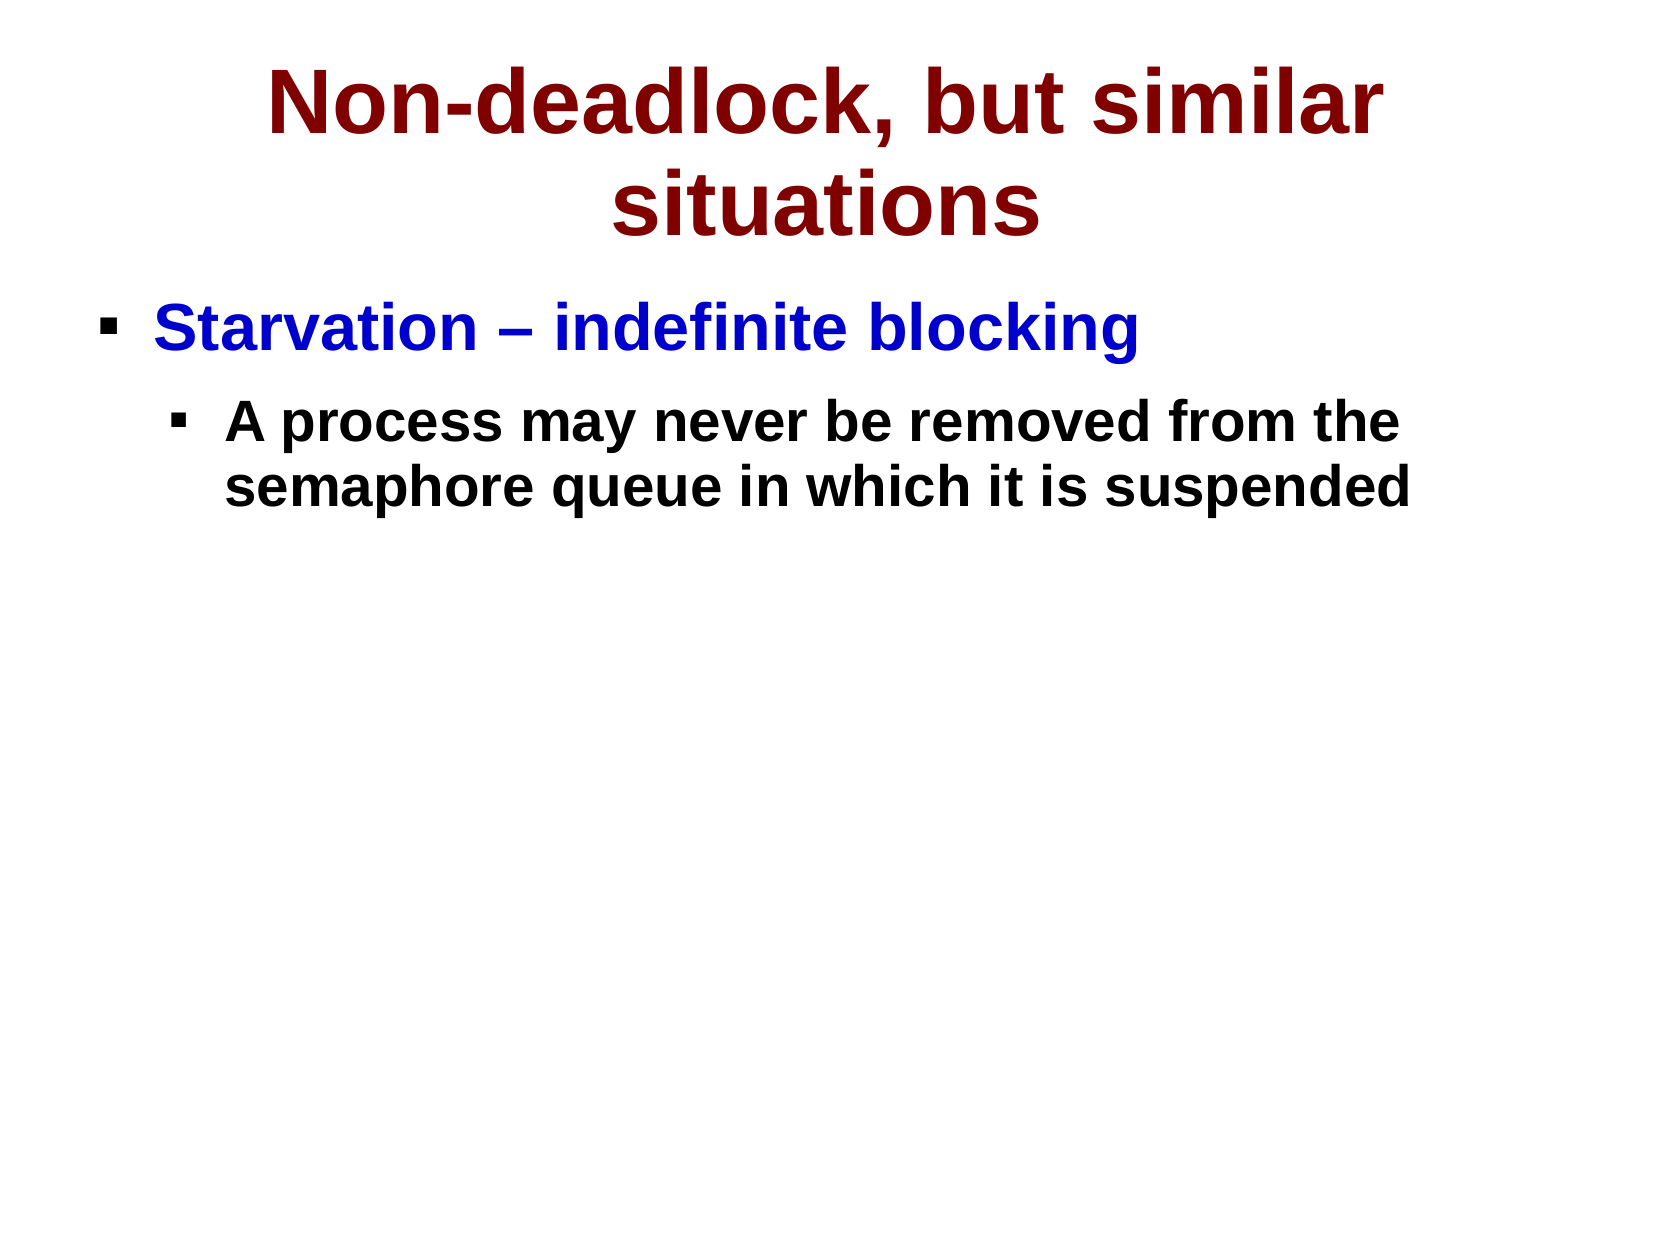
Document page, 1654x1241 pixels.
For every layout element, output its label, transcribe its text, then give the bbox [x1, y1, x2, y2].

list Starvation – indefinite blocking A process may never be removed from the semaphore queue in which it is suspended [82, 290, 1571, 1010]
title Non-deadlock, but similar situations [82, 49, 1571, 257]
